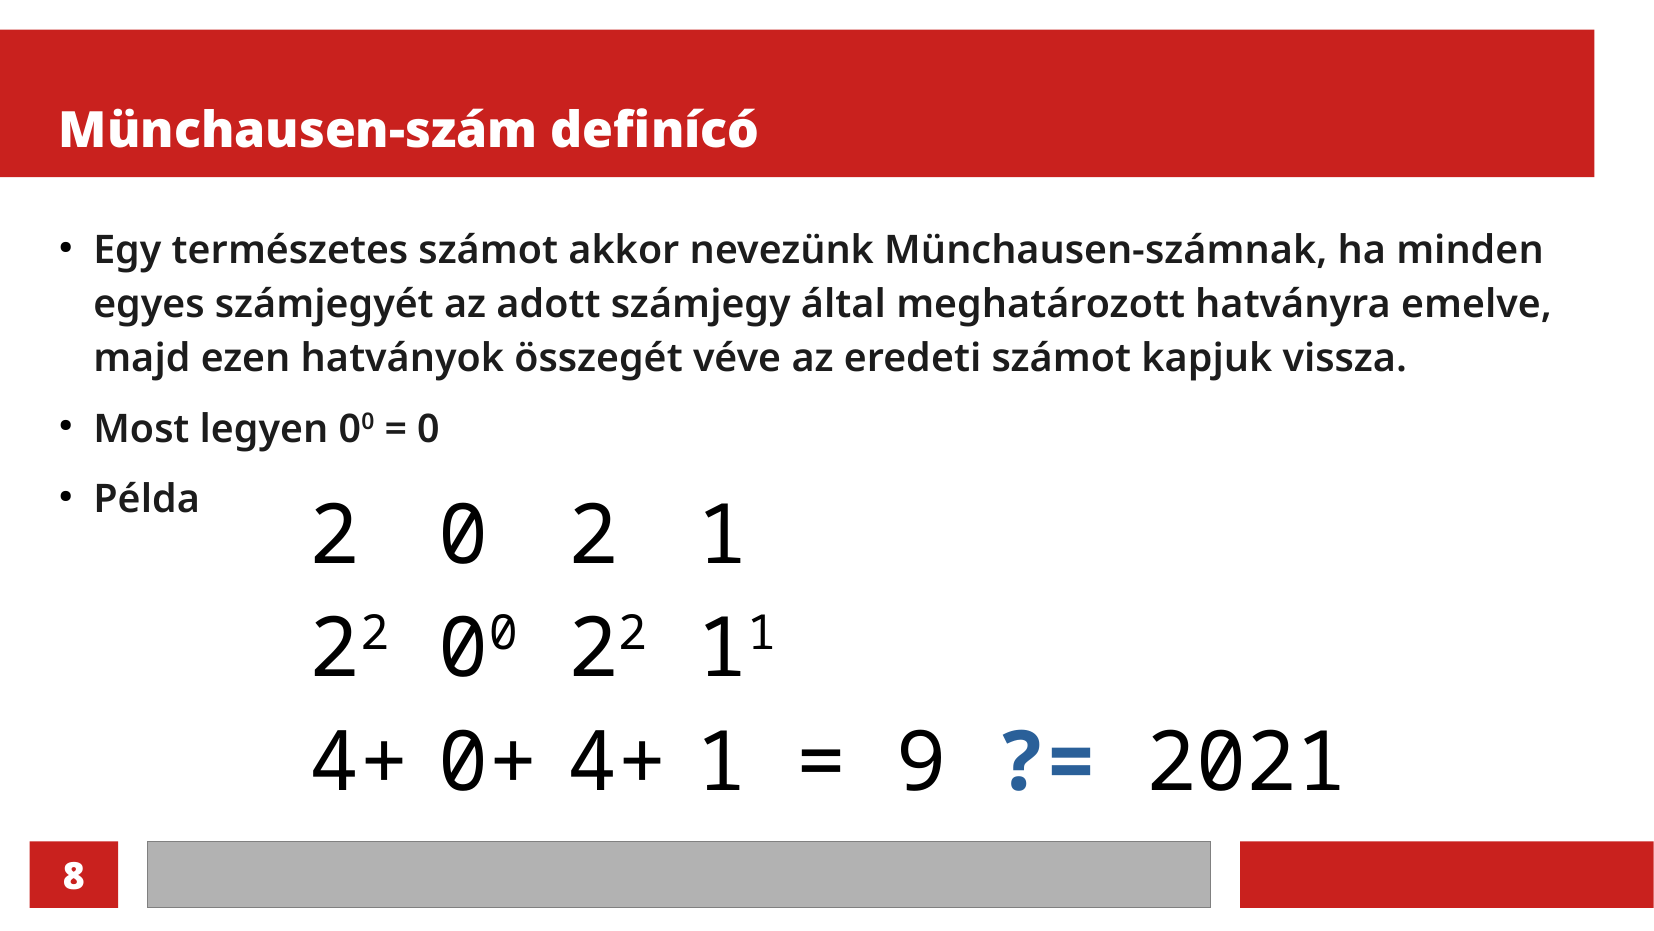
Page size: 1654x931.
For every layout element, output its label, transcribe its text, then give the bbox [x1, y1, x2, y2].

text_box 2 0 2 1 22 00 22 11 4+ 0+ 4+ 1 = 9 ?= 2021 [295, 466, 1625, 736]
list Egy természetes számot akkor nevezünk Münchausen-számnak, ha minden egyes számjegyét az adott számjegy által meghatározott hatványra emelve, majd ezen hatványok összegét véve az eredeti számot kapjuk vissza. Most legyen 00 = 0 Példa [59, 221, 1565, 532]
title Münchausen-szám definícó [59, 44, 1595, 163]
